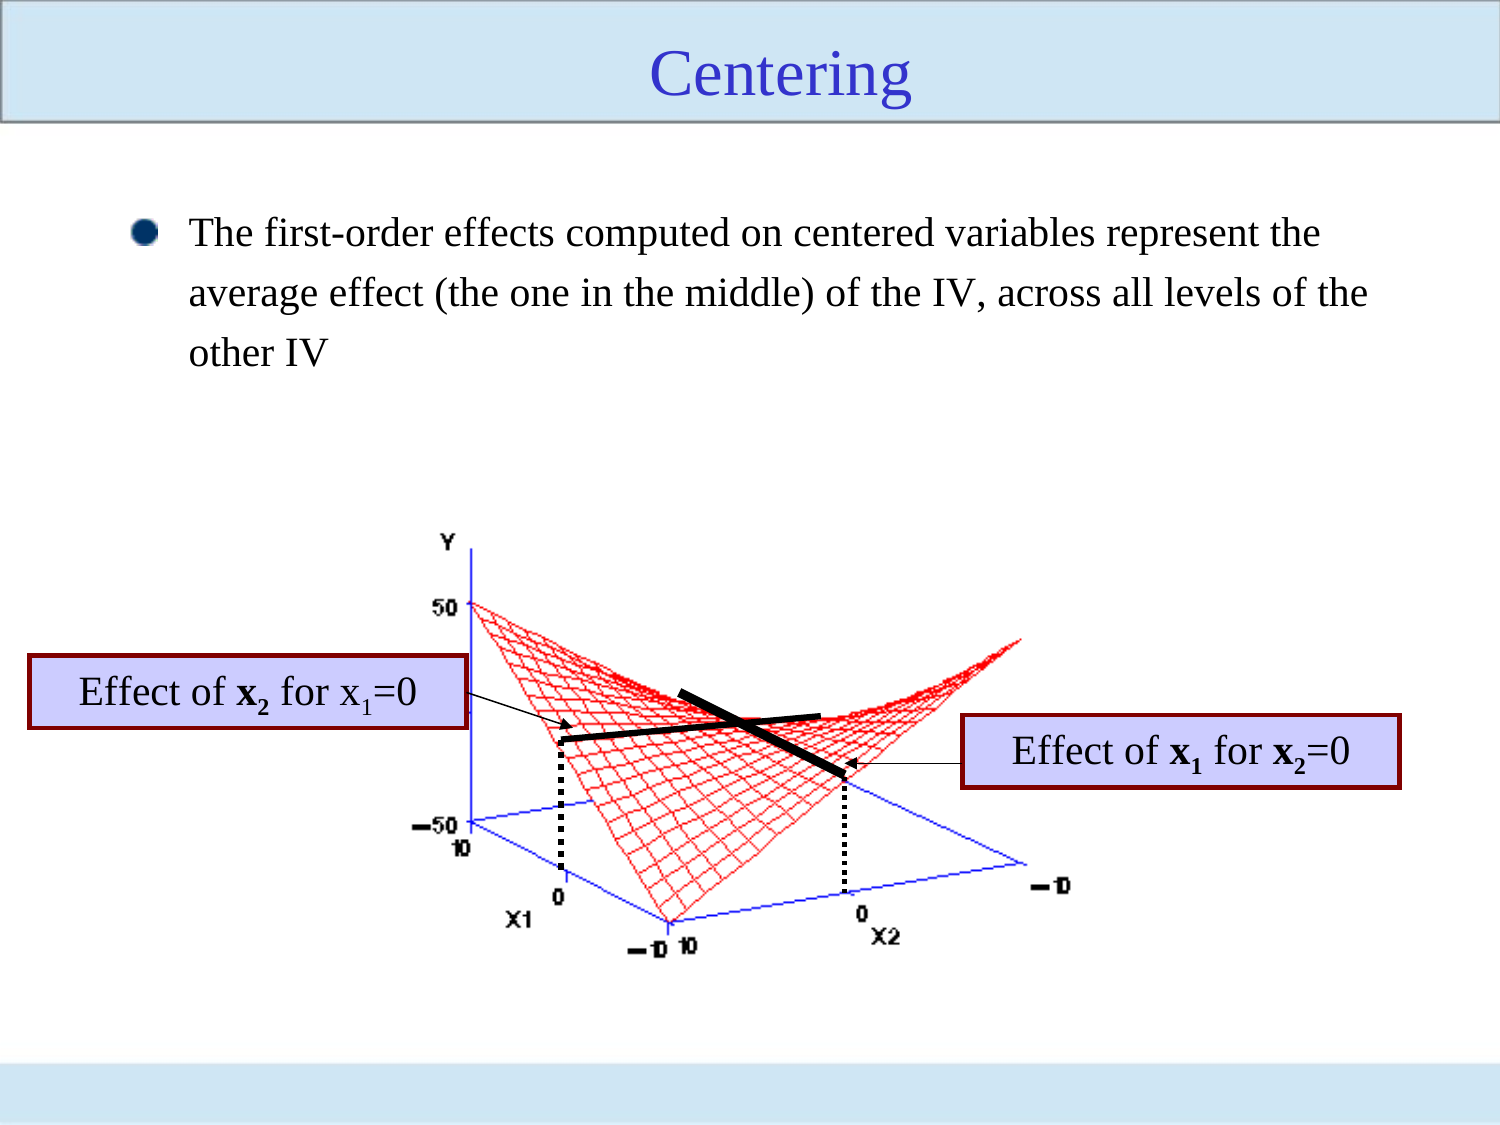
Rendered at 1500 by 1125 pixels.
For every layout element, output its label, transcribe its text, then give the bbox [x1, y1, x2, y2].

text_box The first-order effects computed on centered variables represent the average effect (the one in the middle) of the IV, across all levels of the other IV [112, 187, 1413, 383]
text_box Effect of x2 for x1=0 [29, 655, 467, 729]
text_box Effect of x1 for x2=0 [962, 714, 1400, 788]
picture [0, 0, 1500, 1125]
title Centering [249, 21, 1313, 117]
